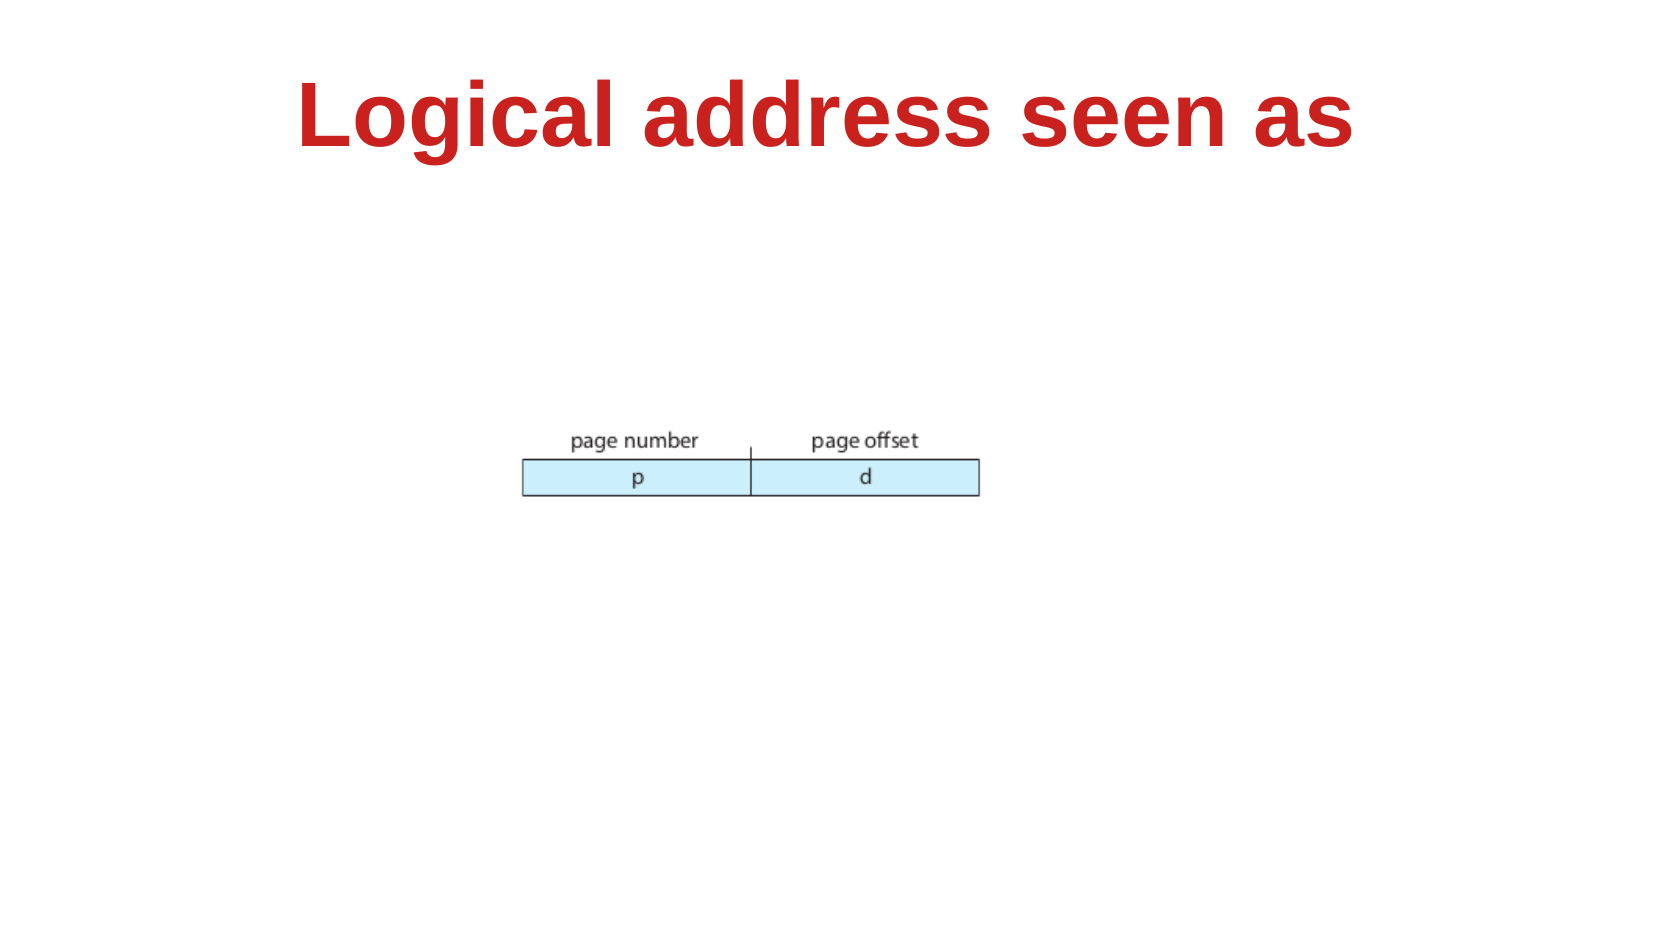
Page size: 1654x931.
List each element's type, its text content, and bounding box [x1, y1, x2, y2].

title Logical address seen as [82, 37, 1571, 193]
picture [452, 415, 1063, 544]
